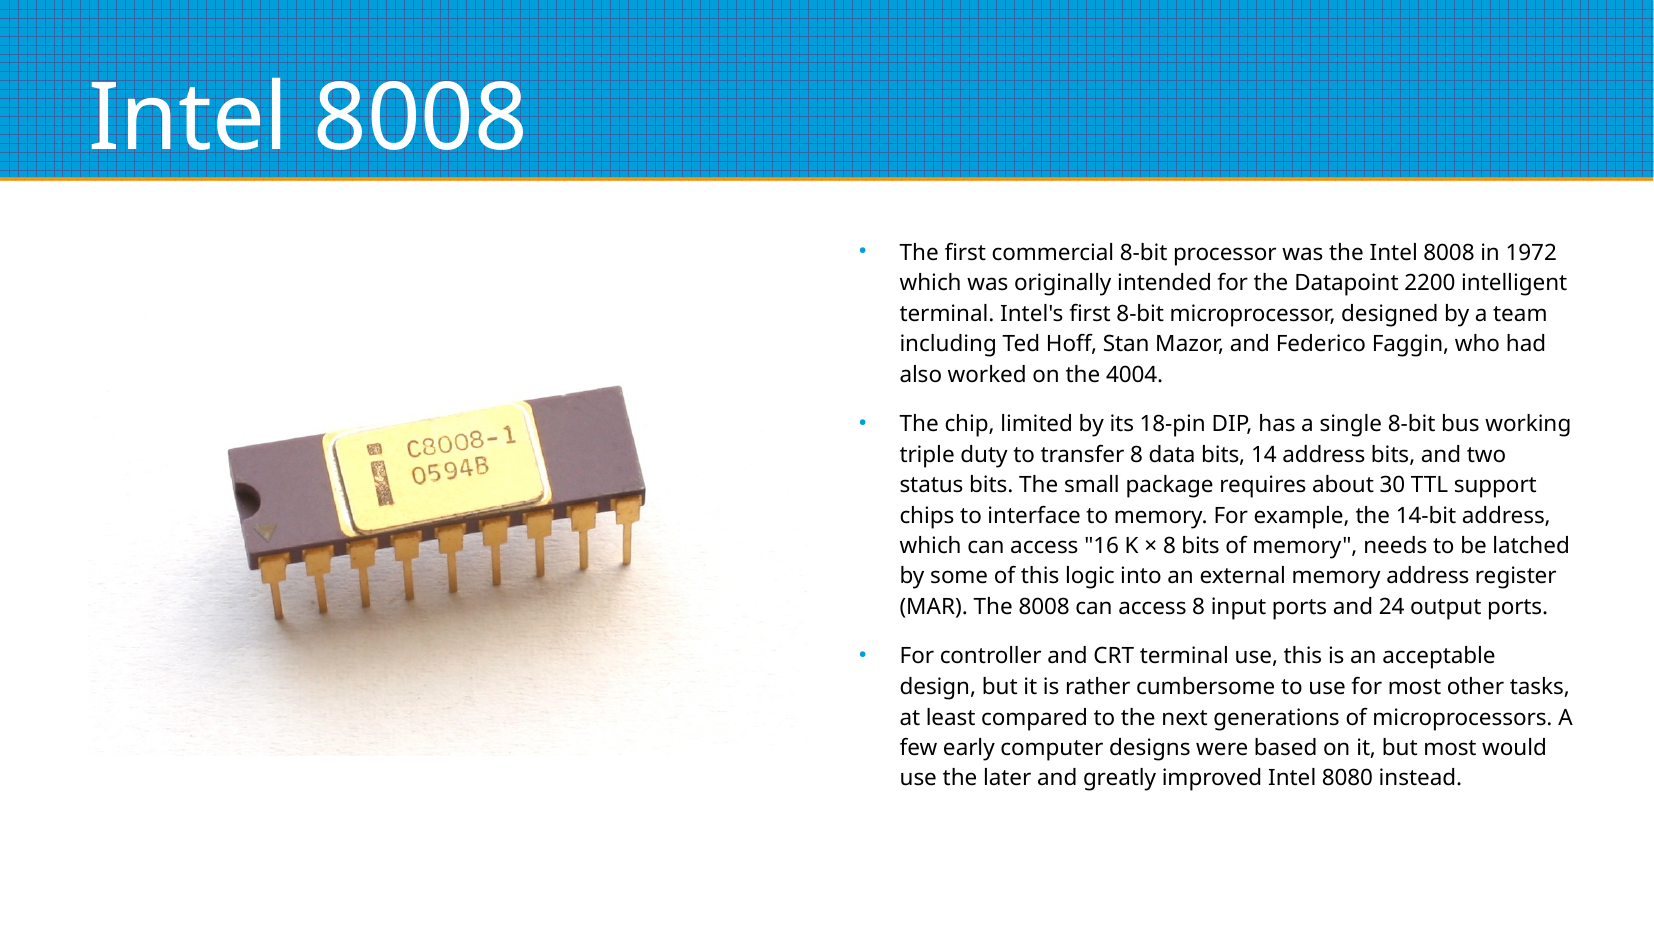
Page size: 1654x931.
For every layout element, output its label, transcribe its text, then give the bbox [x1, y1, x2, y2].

list The first commercial 8-bit processor was the Intel 8008 in 1972 which was originally intended for the Datapoint 2200 intelligent terminal. Intel's first 8-bit microprocessor, designed by a team including Ted Hoff, Stan Mazor, and Federico Faggin, who had also worked on the 4004. The chip, limited by its 18-pin DIP, has a single 8-bit bus working triple duty to transfer 8 data bits, 14 address bits, and two status bits. The small package requires about 30 TTL support chips to interface to memory. For example, the 14-bit address, which can access "16 K × 8 bits of memory", needs to be latched by some of this logic into an external memory address register (MAR). The 8008 can access 8 input ports and 24 output ports. For controller and CRT terminal use, this is an acceptable design, but it is rather cumbersome to use for most other tasks, at least compared to the next generations of microprocessors. A few early computer designs were based on it, but most would use the later and greatly improved Intel 8080 instead. [845, 236, 1576, 863]
picture [88, 293, 809, 756]
title Intel 8008 [88, 14, 1565, 178]
